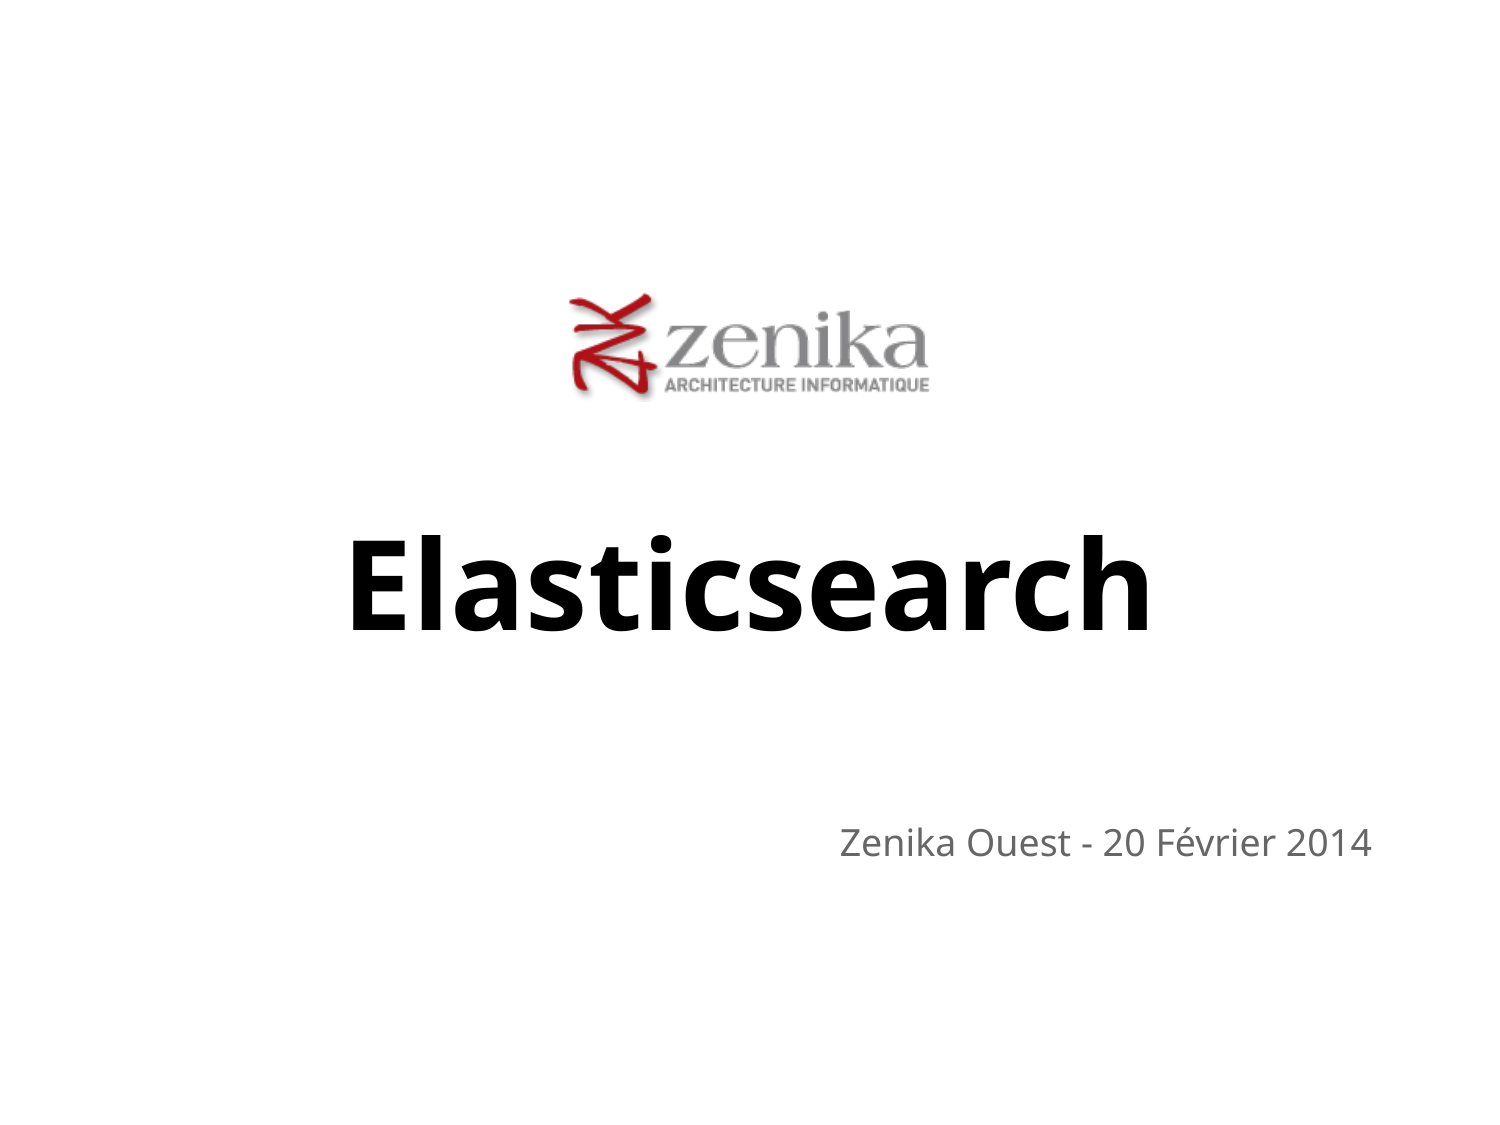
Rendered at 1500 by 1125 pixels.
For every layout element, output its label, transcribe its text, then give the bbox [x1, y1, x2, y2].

text_box Zenika Ouest - 20 Février 2014 [112, 365, 1388, 1048]
picture [562, 287, 936, 402]
